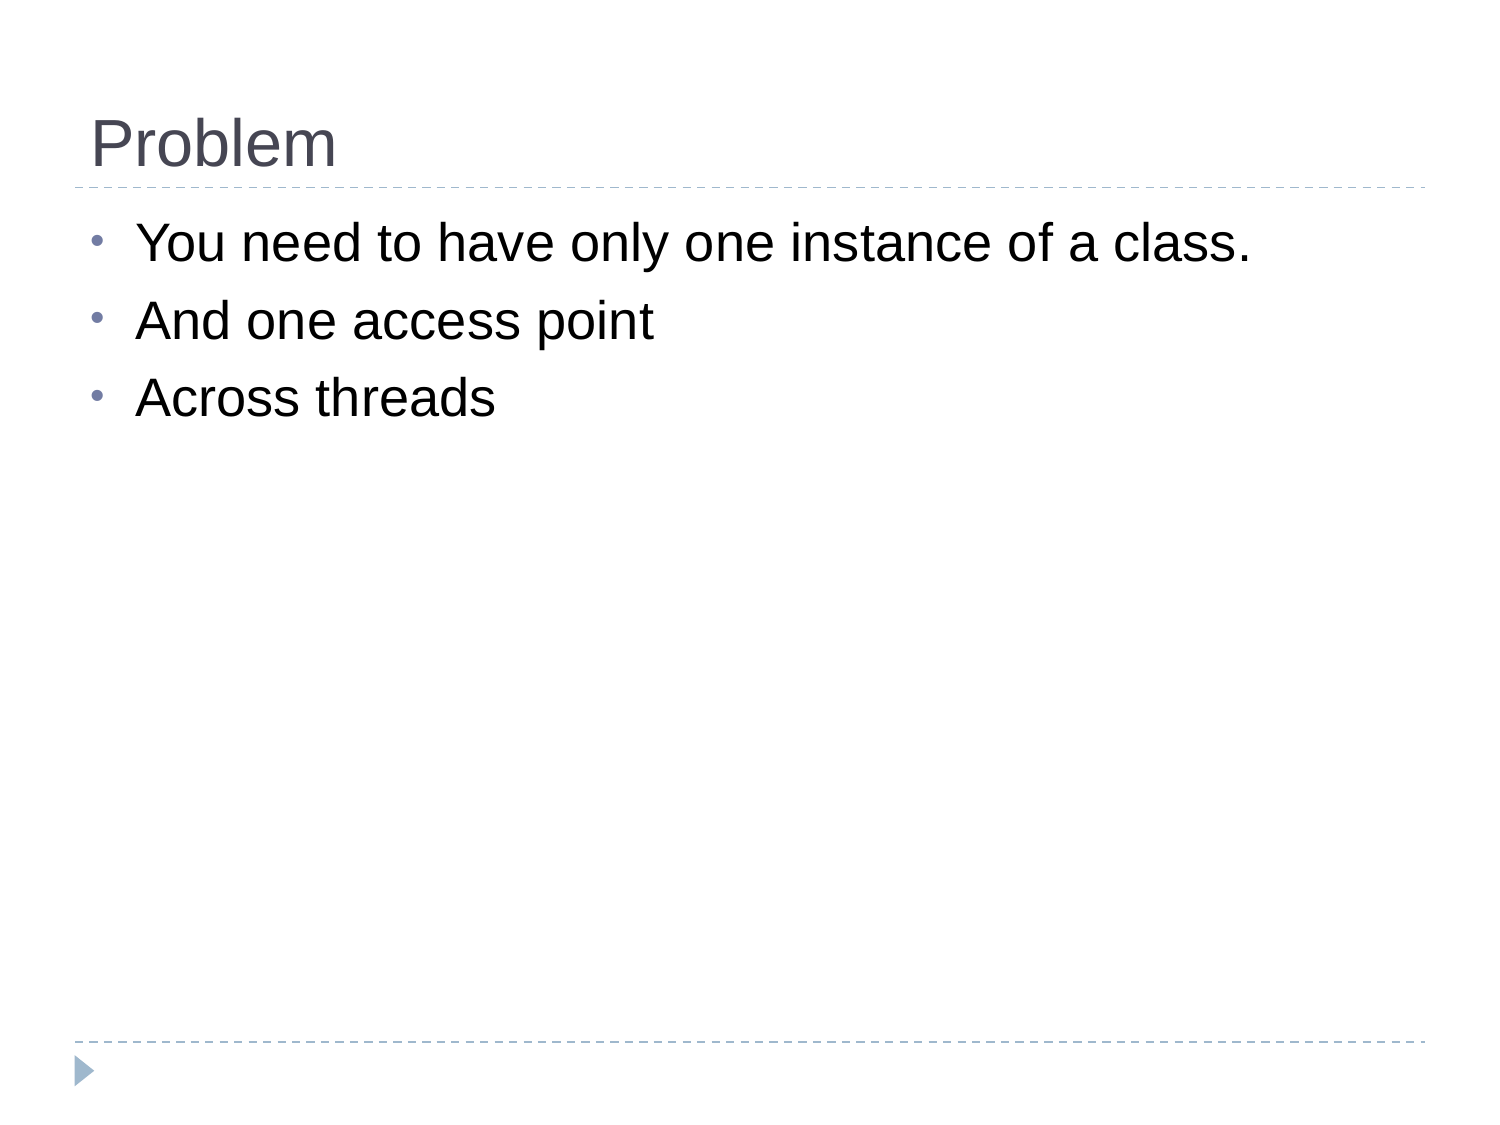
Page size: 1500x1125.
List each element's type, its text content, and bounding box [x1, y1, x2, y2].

list You need to have only one instance of a class. And one access point Across threads [75, 200, 1425, 1010]
title Problem [75, 24, 1425, 188]
